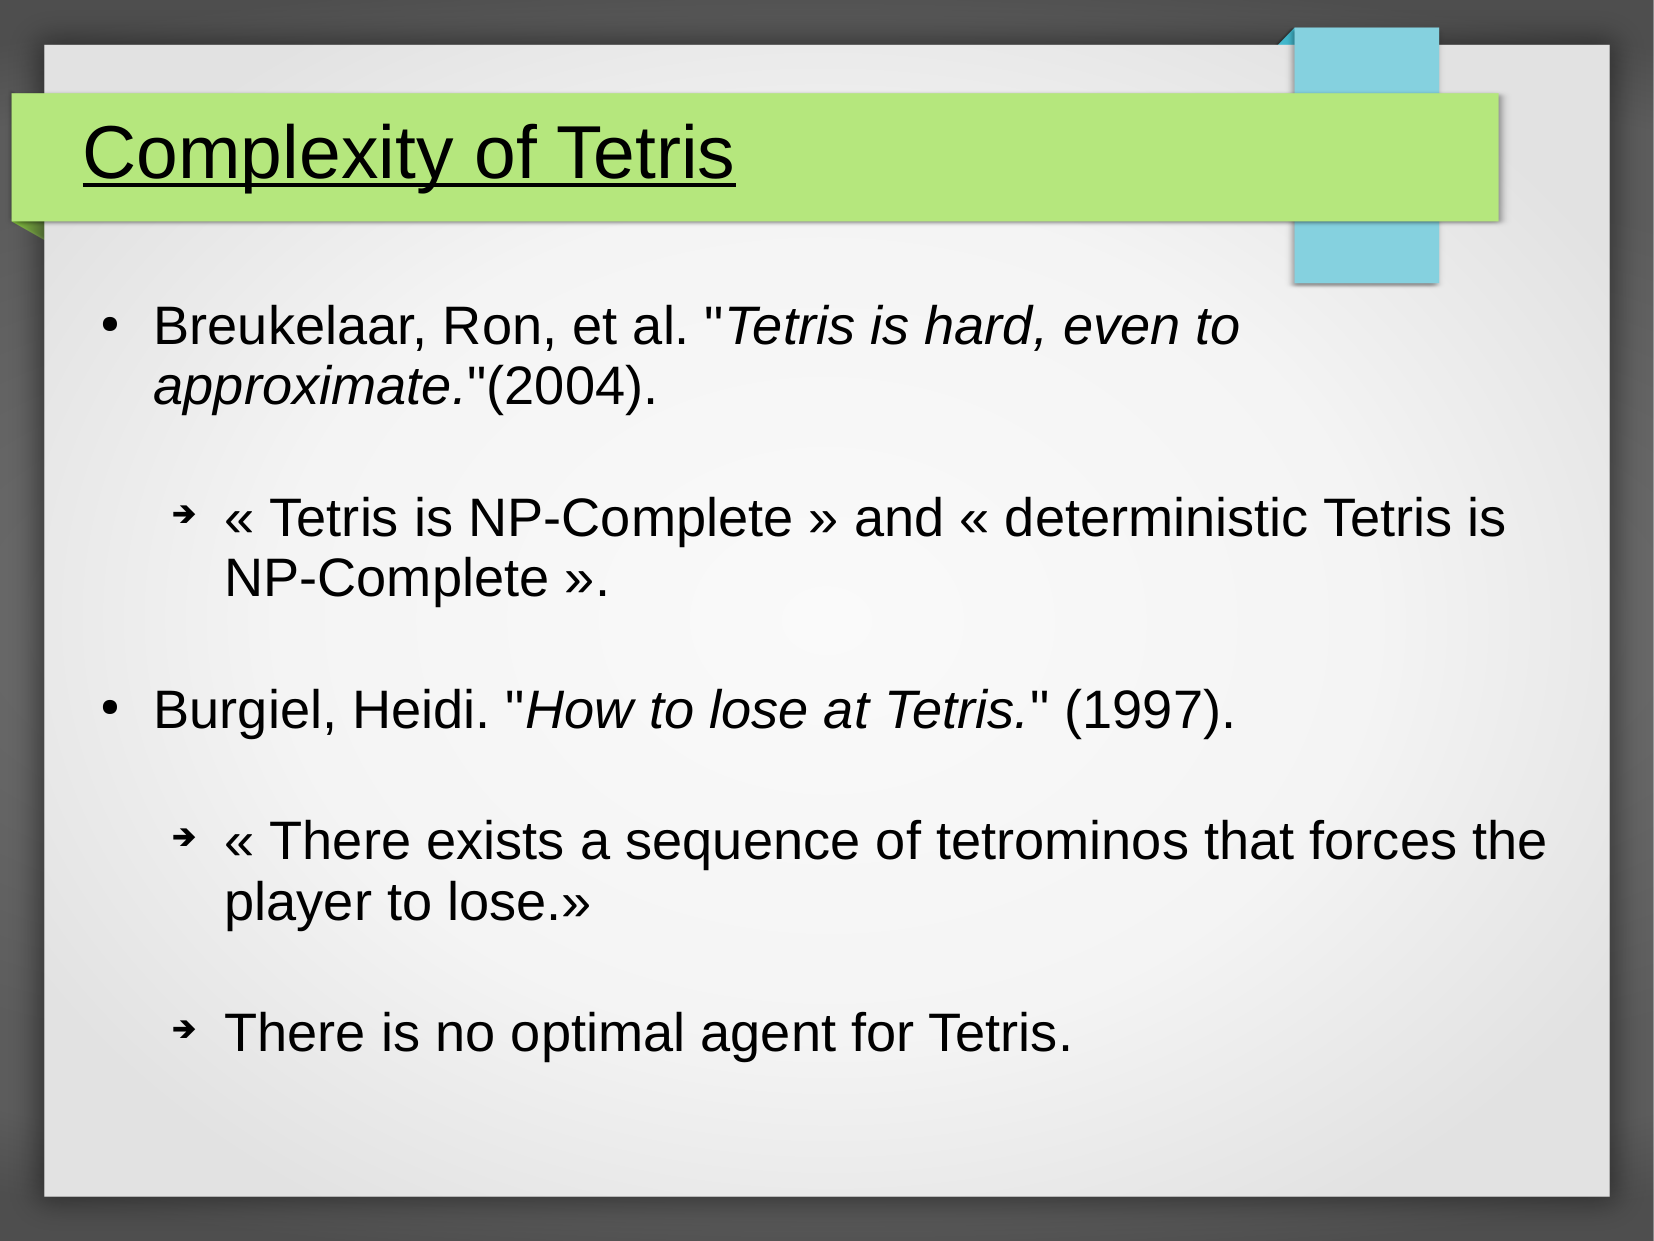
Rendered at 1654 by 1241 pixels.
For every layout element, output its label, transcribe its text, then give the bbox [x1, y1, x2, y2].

picture [0, 0, 1654, 1241]
title Complexity of Tetris [82, 49, 1571, 257]
list Breukelaar, Ron, et al. "Tetris is hard, even to approximate."(2004). « Tetris is NP-Complete » and « deterministic Tetris is NP-Complete ». Burgiel, Heidi. "How to lose at Tetris." (1997). « There exists a sequence of tetrominos that forces the player to lose.» There is no optimal agent for Tetris. [82, 295, 1571, 1146]
